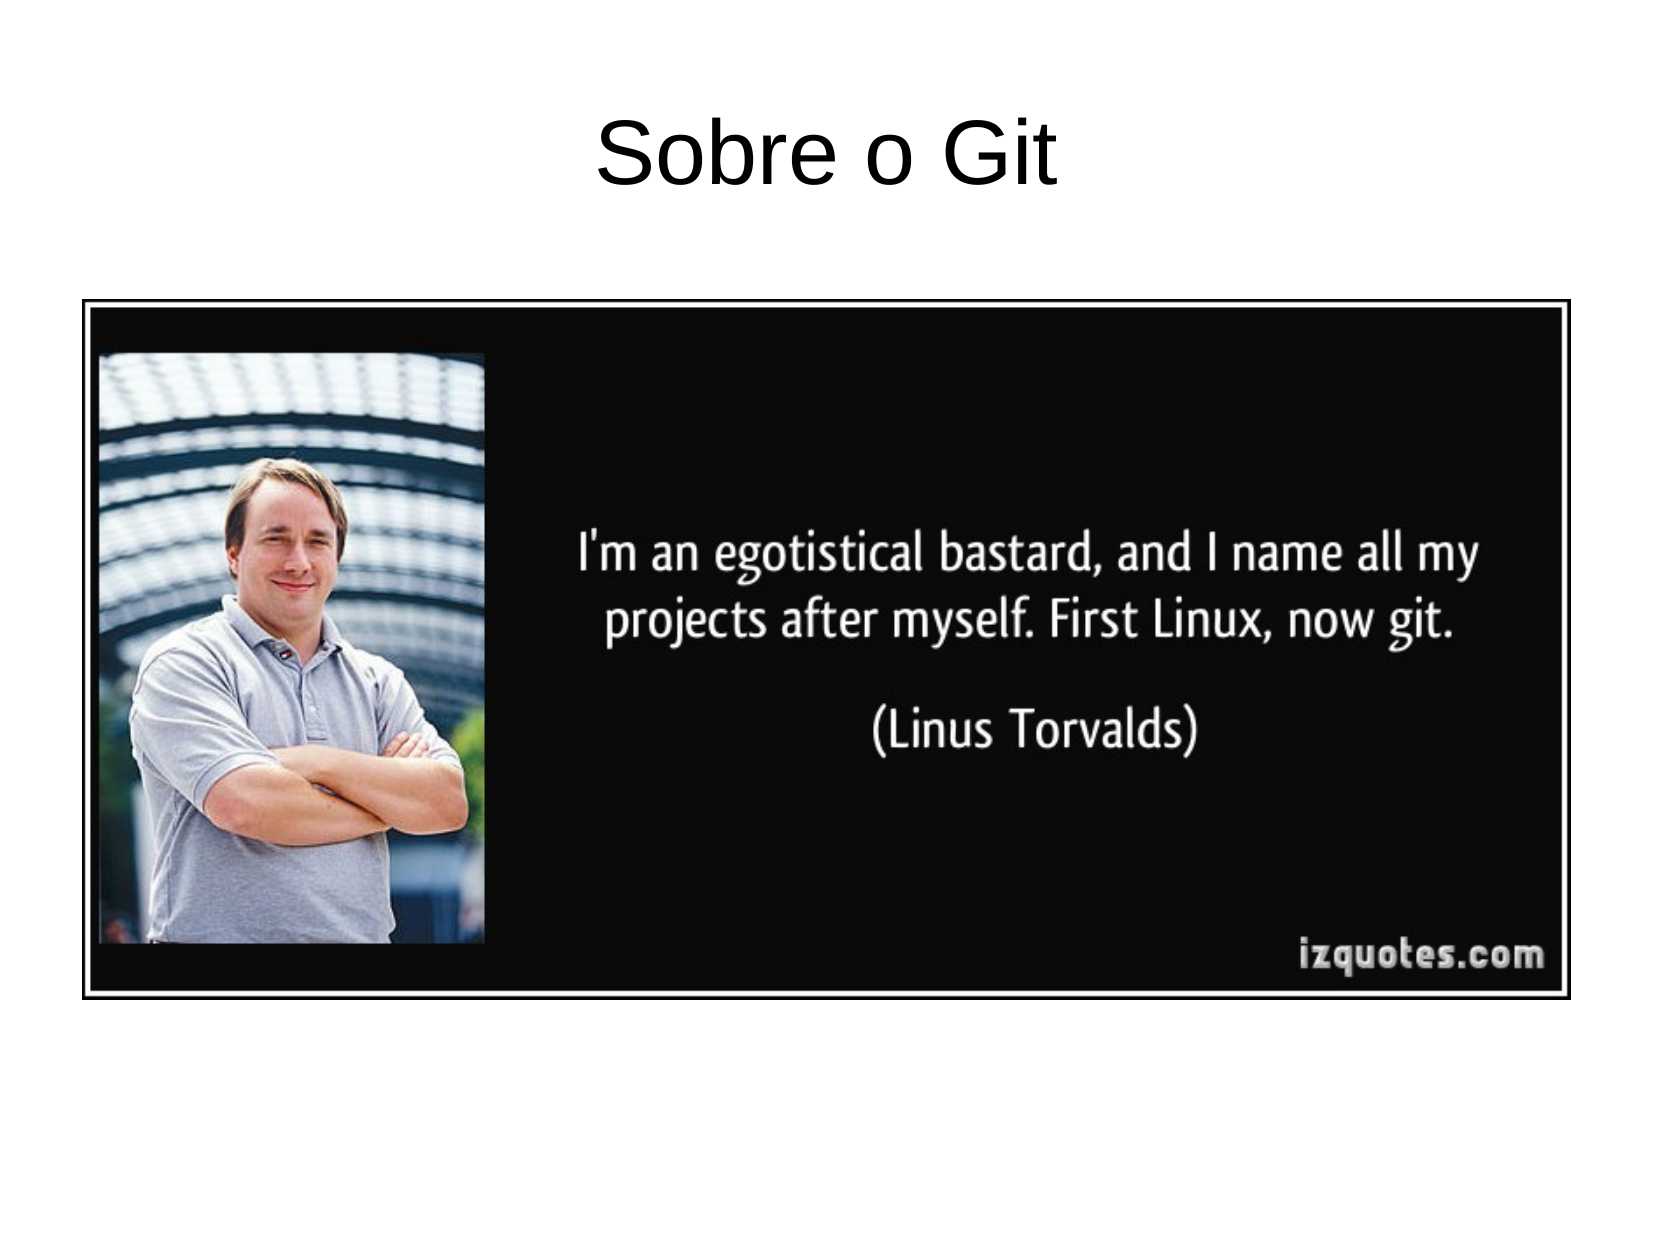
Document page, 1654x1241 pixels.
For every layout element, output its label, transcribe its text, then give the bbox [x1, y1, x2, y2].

title Sobre o Git [82, 49, 1571, 257]
picture [82, 299, 1571, 1000]
